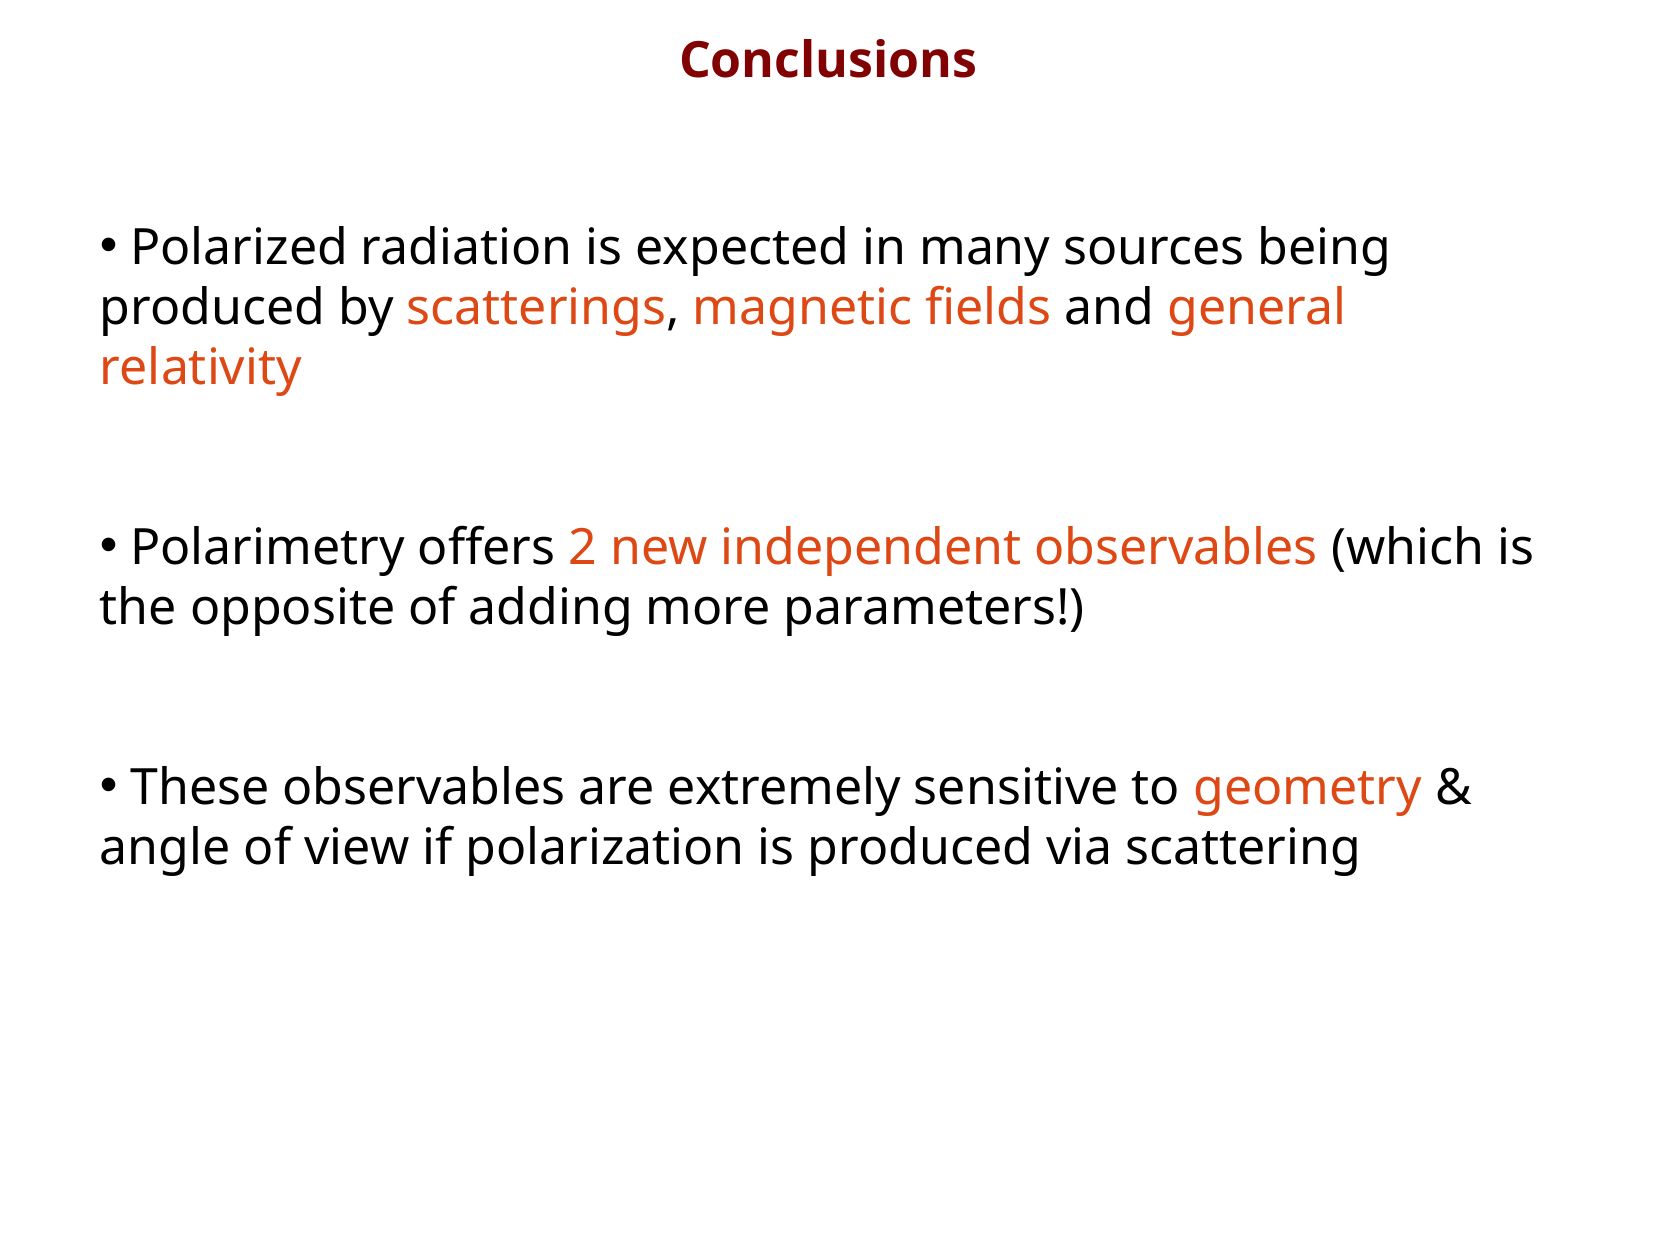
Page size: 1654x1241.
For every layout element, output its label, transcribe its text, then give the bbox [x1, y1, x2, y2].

text_box Conclusions [3, 19, 1653, 96]
text_box Polarized radiation is expected in many sources being produced by scatterings, magnetic fields and general relativity Polarimetry offers 2 new independent observables (which is the opposite of adding more parameters!) These observables are extremely sensitive to geometry & angle of view if polarization is produced via scattering [85, 206, 1572, 883]
